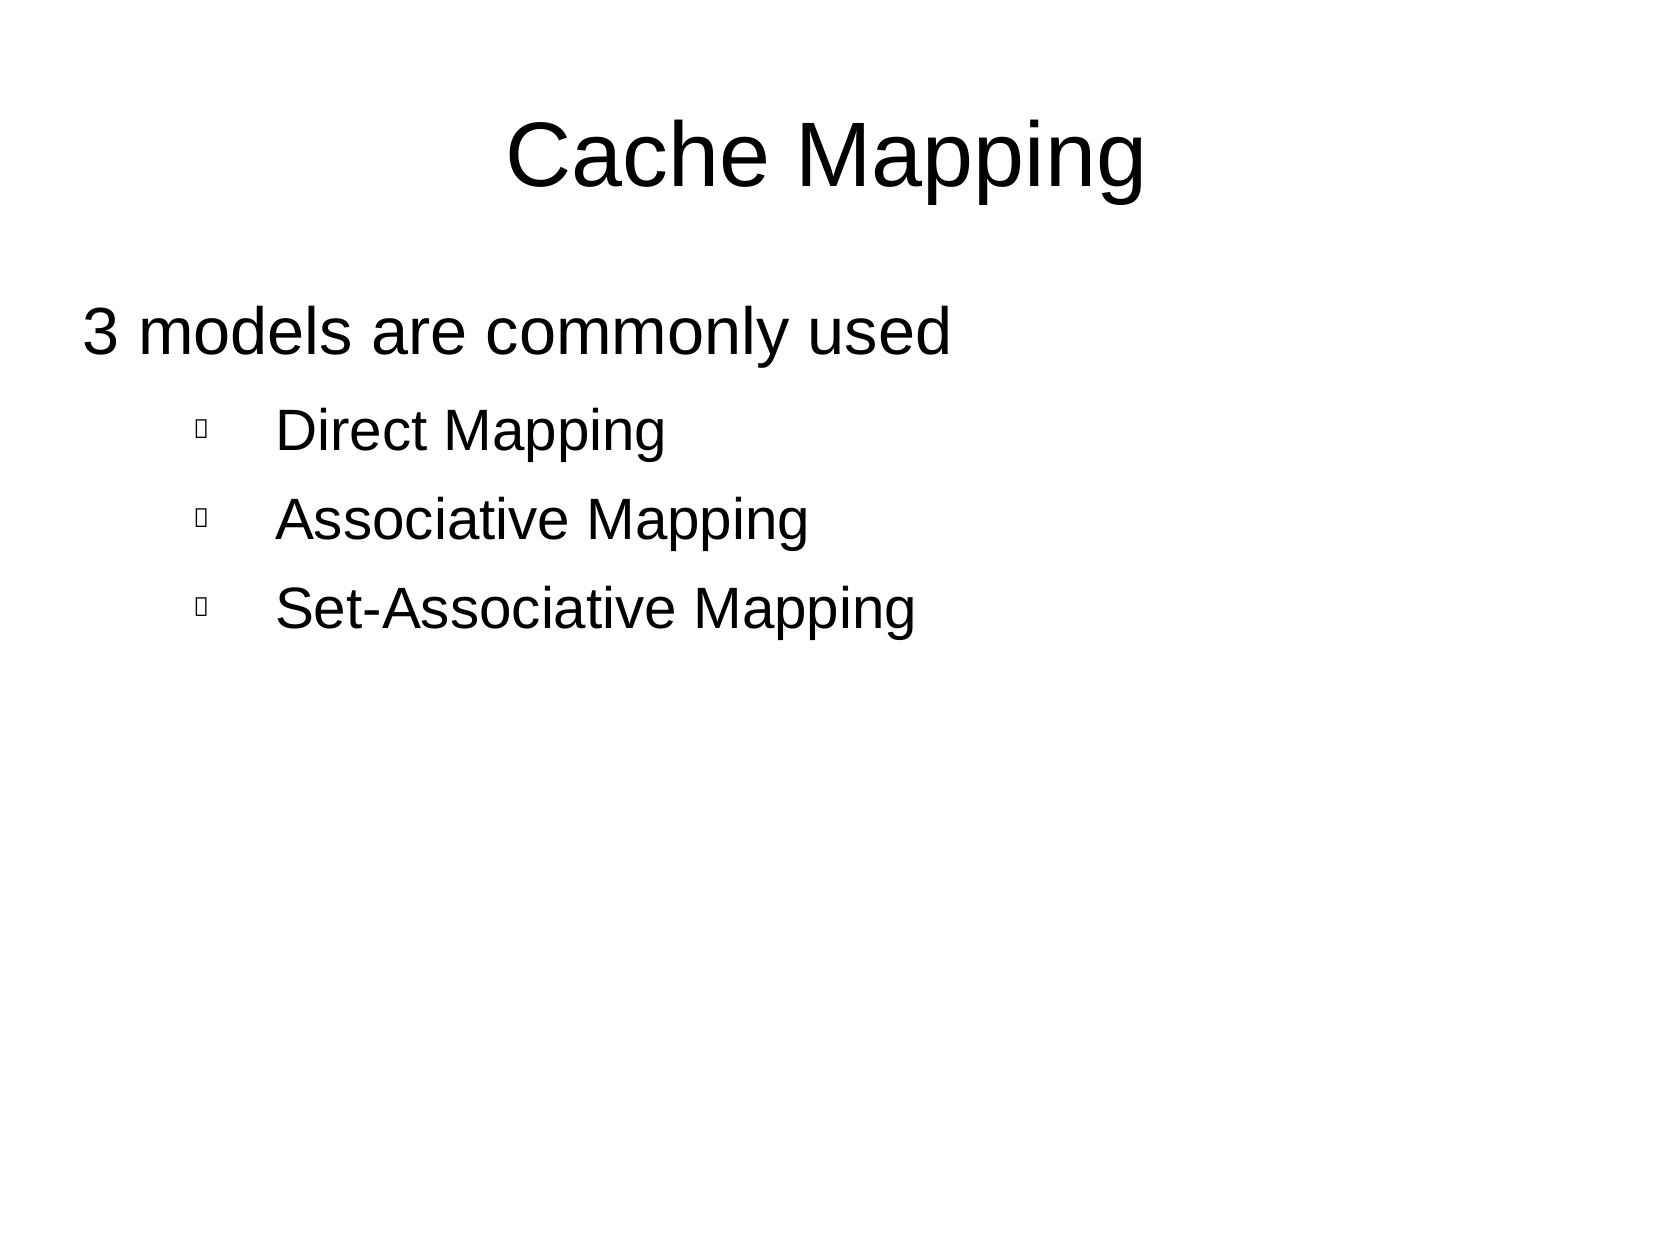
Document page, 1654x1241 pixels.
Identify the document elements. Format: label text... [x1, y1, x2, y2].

list 3 models are commonly used Direct Mapping Associative Mapping Set-Associative Mapping [82, 290, 1571, 1109]
title Cache Mapping [82, 49, 1571, 257]
